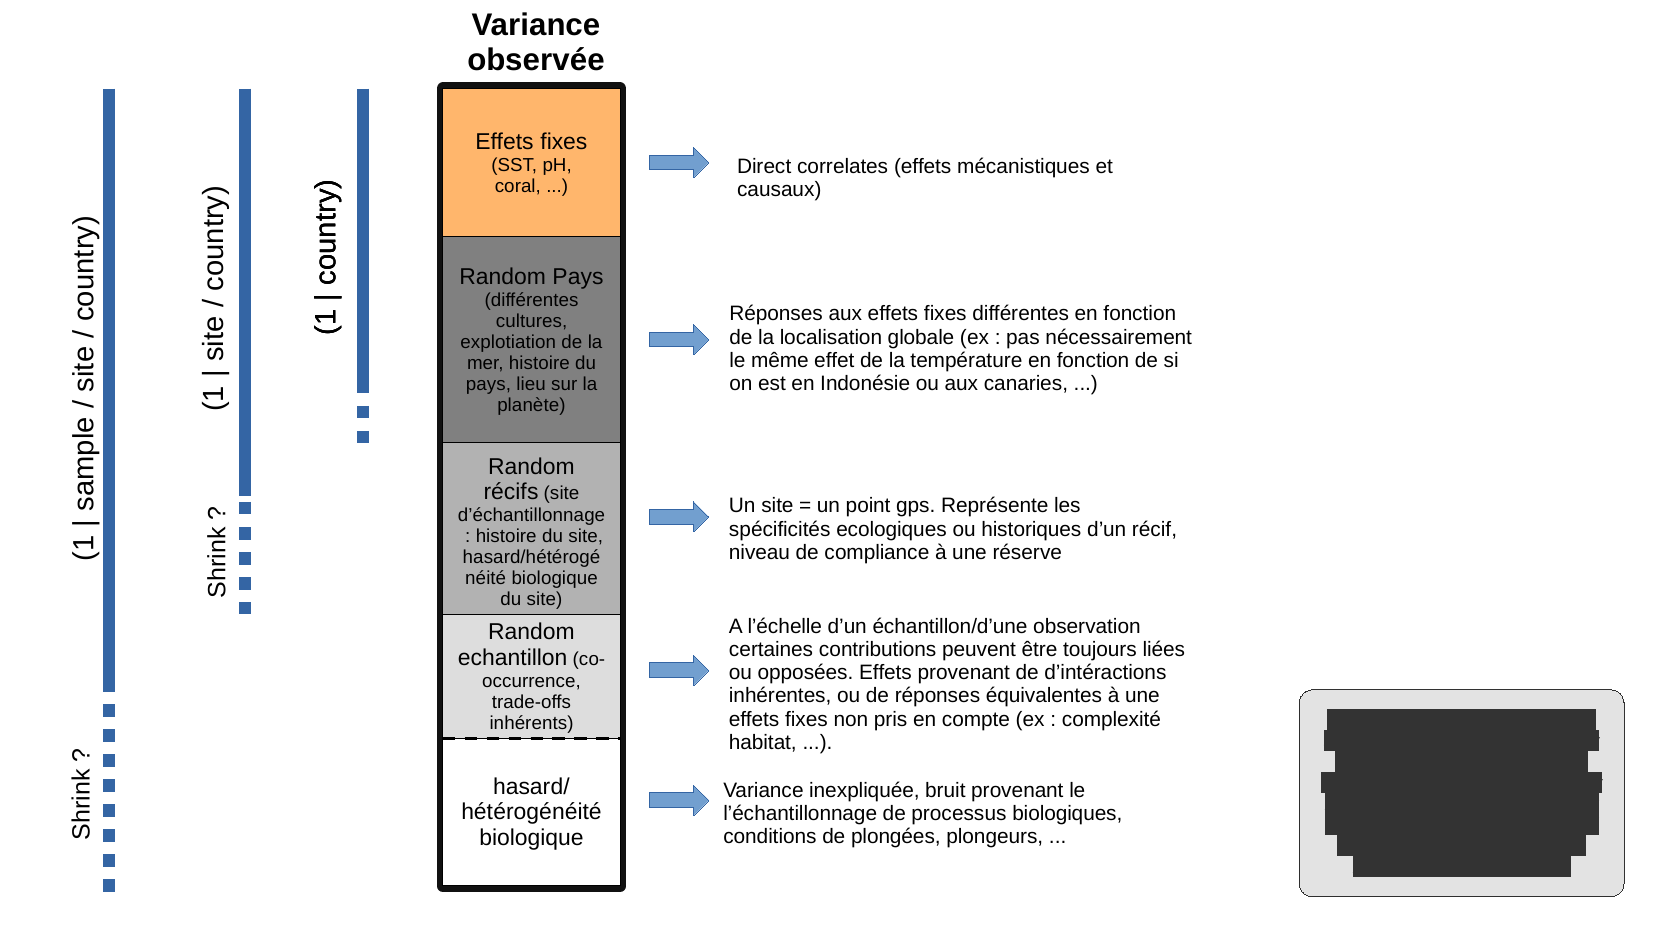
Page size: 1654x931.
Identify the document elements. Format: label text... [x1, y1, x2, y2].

text_box [649, 147, 709, 178]
text_box Réponses aux effets fixes différentes en fonction de la localisation globale (ex : pas nécessairement le même effet de la température en fonction de si on est en Indonésie ou aux canaries, ...) [714, 294, 1217, 473]
text_box Shrink ? [59, 720, 108, 869]
text_box (1 | sample / site / country) [59, 183, 140, 595]
text_box Variance inexpliquée, bruit provenant le l’échantillonnage de processus biologiques, conditions de plongées, plongeurs, ... [708, 770, 1198, 863]
text_box Effets fixes (SST, pH, coral, ...) [442, 88, 621, 236]
text_box Random Pays (différentes cultures, explotiation de la mer, histoire du pays, lieu sur la planète) [442, 236, 621, 442]
text_box Random echantillon (co-occurrence, trade-offs inhérents) [442, 614, 621, 738]
text_box Shrink parameters: change the strength of the signal required by the random factors. If shrink is very high the model will act as if it has no random factors, if you set these very low (e.g. 3) the model will overfit as it captures more noise. (default value = 50) [1299, 689, 1625, 897]
text_box Un site = un point gps. Représente les spécificités ecologiques ou historiques d’un récif, niveau de compliance à une réserve [714, 486, 1203, 578]
text_box hasard/hétérogénéité biologique [442, 738, 621, 886]
text_box Shrink ? [195, 478, 243, 626]
text_box [649, 785, 708, 816]
text_box Variance observée [452, 0, 621, 85]
text_box Random récifs (site d’échantillonnage : histoire du site, hasard/hétérogénéité biologique du site) [442, 442, 621, 614]
text_box [649, 324, 709, 355]
text_box (1 | country) [301, 80, 350, 435]
text_box [649, 501, 709, 532]
text_box [649, 655, 709, 686]
text_box A l’échelle d’un échantillon/d’une observation certaines contributions peuvent être toujours liées ou opposées. Effets provenant de d’intéractions inhérentes, ou de réponses équivalentes à une effets fixes non pris en compte (ex : complexité habitat, ...). [714, 607, 1203, 762]
text_box Direct correlates (effets mécanistiques et causaux) [722, 146, 1211, 239]
text_box (1 | site / country) [189, 121, 237, 476]
